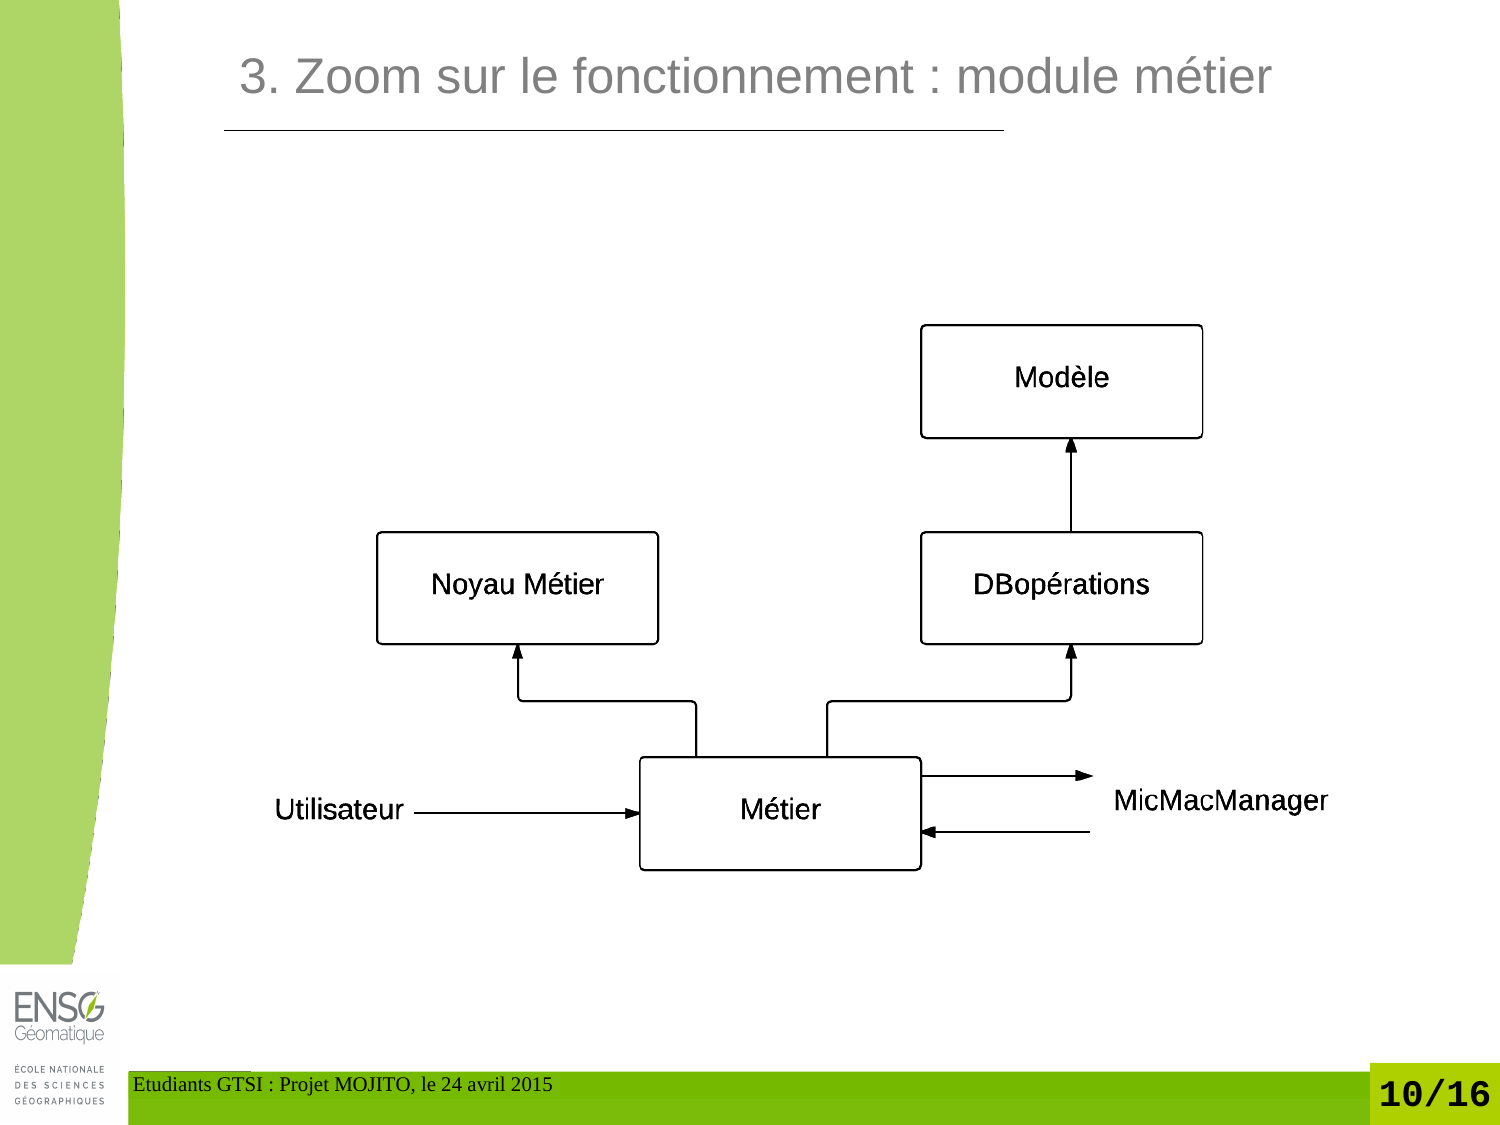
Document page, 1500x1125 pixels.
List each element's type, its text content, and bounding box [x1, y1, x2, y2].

picture [0, 0, 1500, 1125]
title 3. Zoom sur le fonctionnement : module métier [224, 4, 1371, 142]
